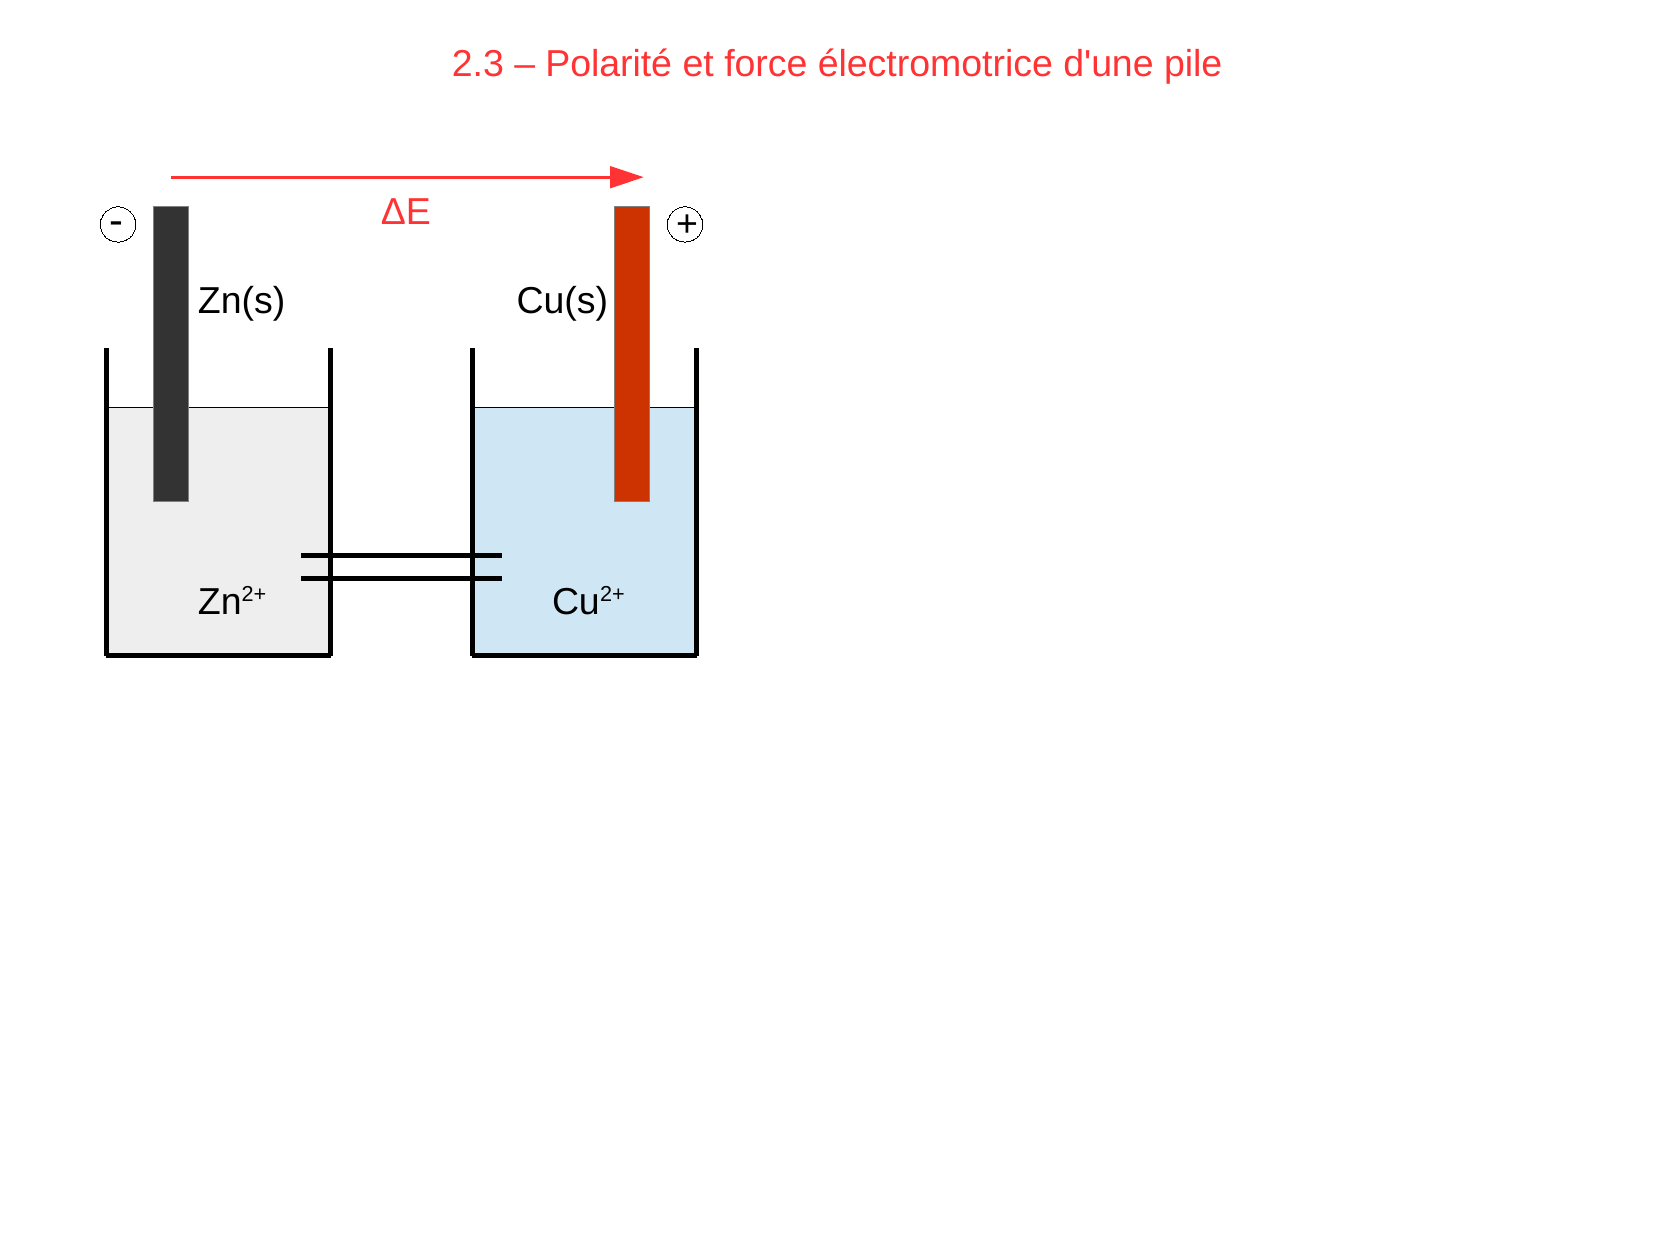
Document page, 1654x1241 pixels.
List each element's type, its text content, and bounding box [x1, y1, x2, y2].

text_box Cu(s) [501, 271, 626, 329]
text_box ΔE [366, 183, 449, 240]
text_box 2.3 – Polarité et force électromotrice d'une pile [437, 35, 1241, 95]
text_box + [661, 194, 721, 252]
text_box Zn2+ [183, 572, 302, 630]
text_box Zn(s) [183, 271, 302, 329]
text_box [475, 206, 694, 653]
text_box [109, 206, 328, 653]
text_box Cu2+ [537, 572, 656, 630]
text_box - [94, 188, 154, 251]
